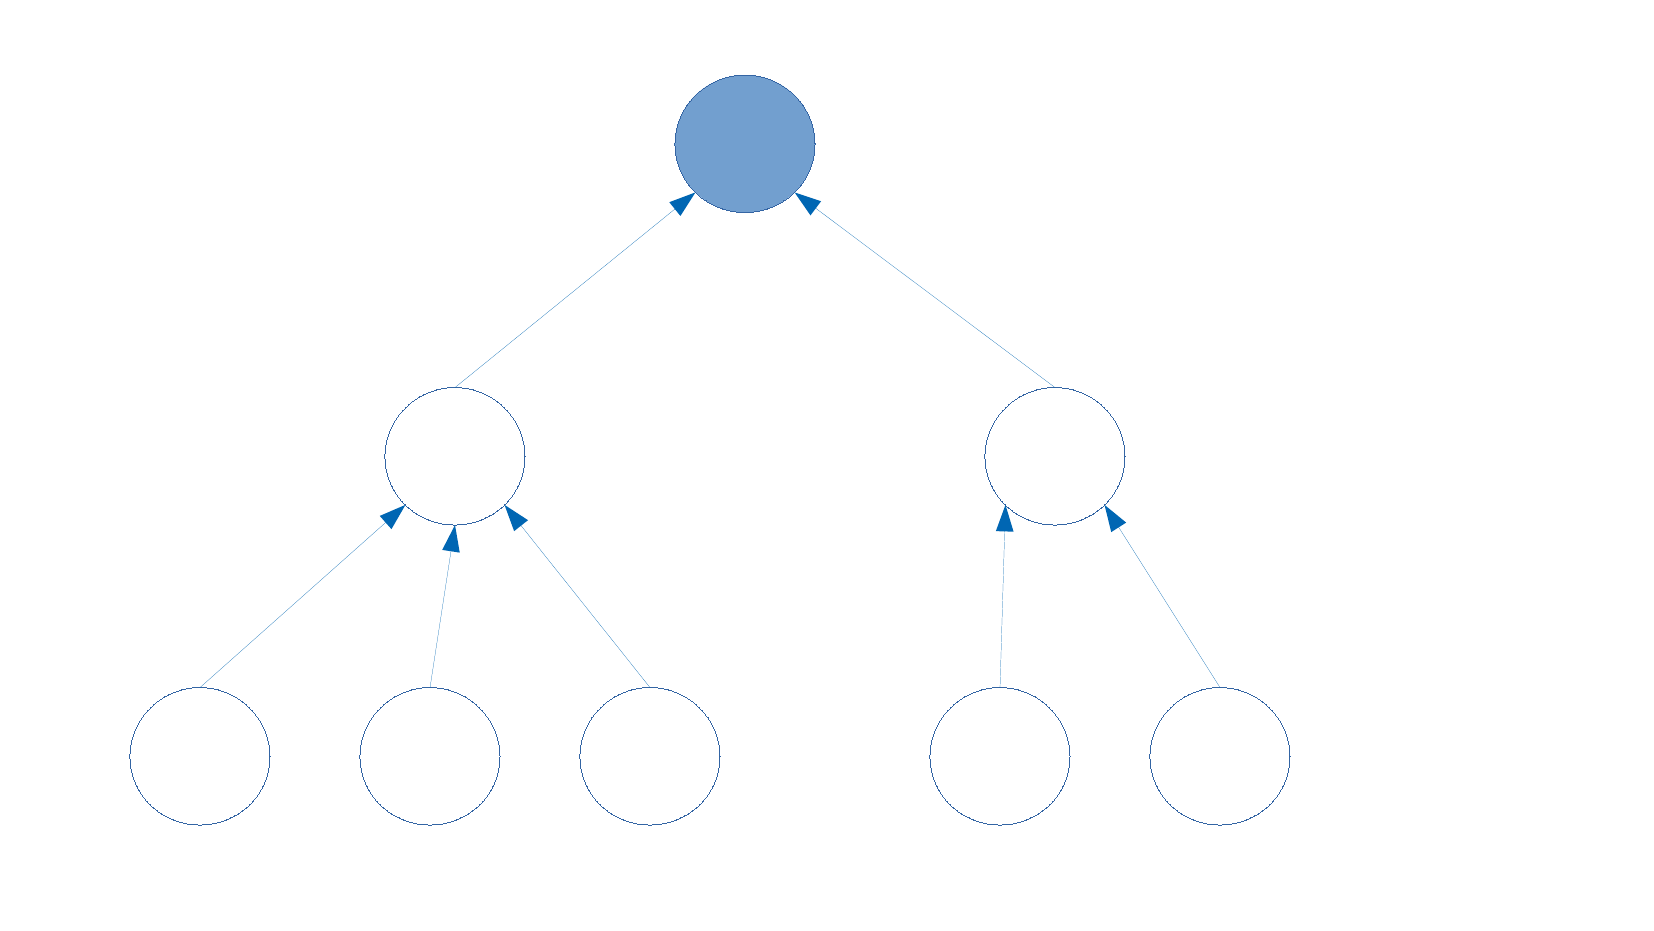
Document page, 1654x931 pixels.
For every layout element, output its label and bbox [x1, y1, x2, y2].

text_box [1149, 687, 1291, 826]
text_box [359, 687, 501, 826]
text_box [129, 687, 271, 826]
text_box [929, 687, 1071, 826]
text_box [984, 387, 1126, 526]
text_box [384, 387, 526, 526]
text_box [674, 75, 816, 213]
text_box [579, 687, 721, 826]
